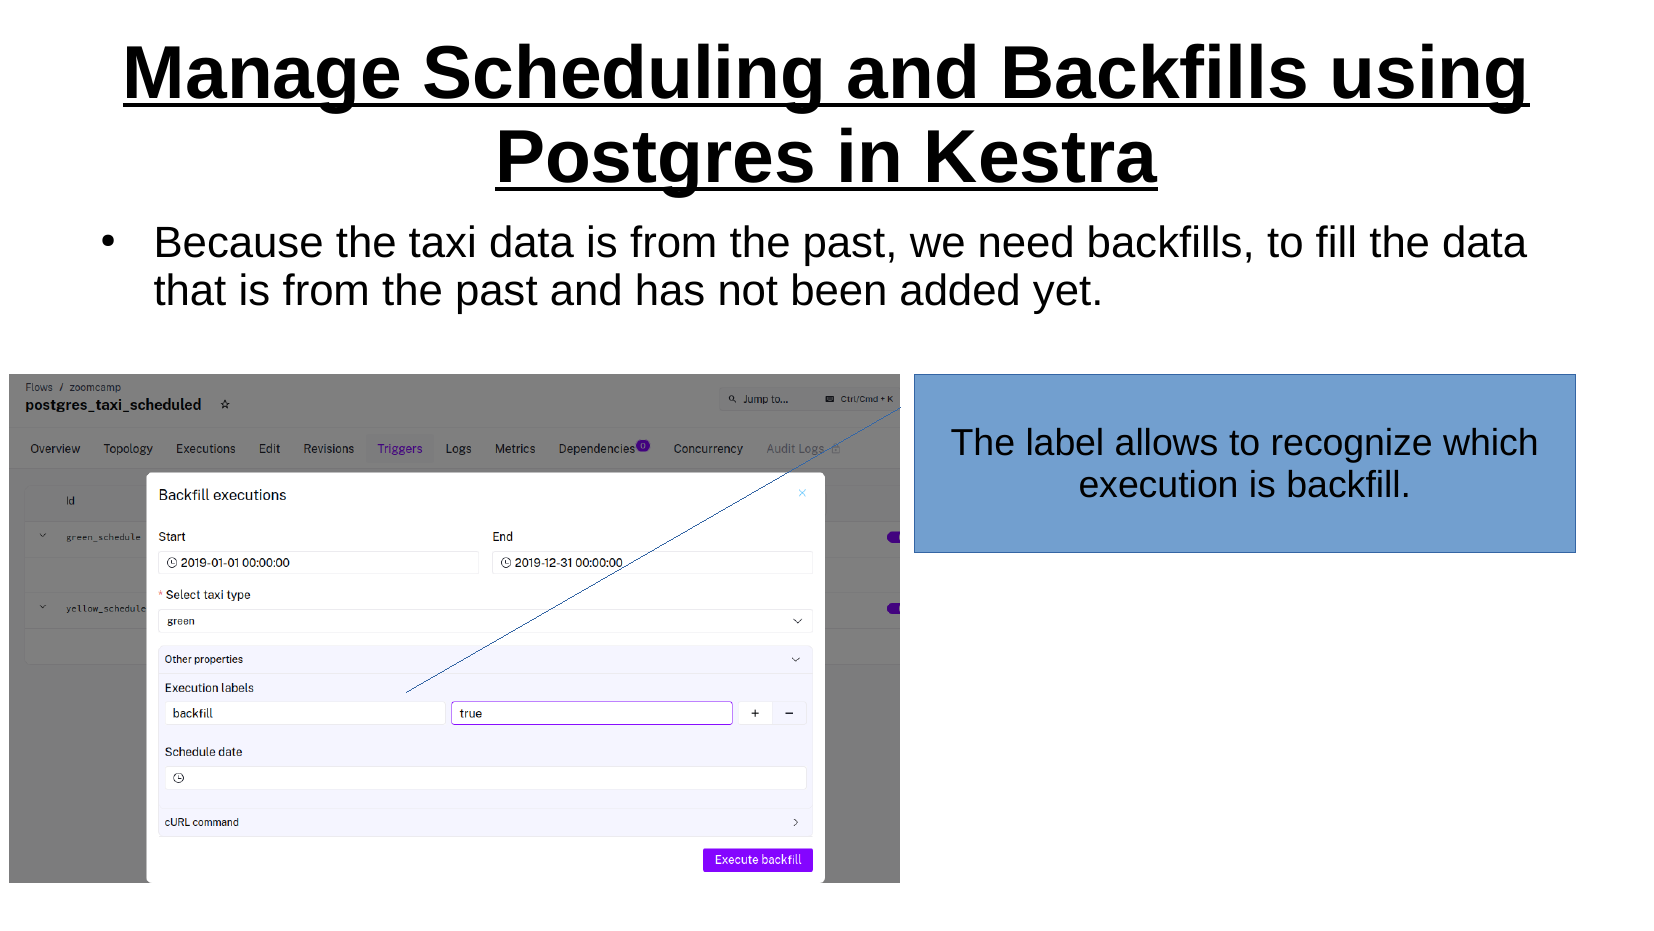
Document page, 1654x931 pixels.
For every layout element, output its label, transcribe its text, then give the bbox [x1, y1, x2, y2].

picture [9, 374, 901, 883]
list Because the taxi data is from the past, we need backfills, to fill the data that is from the past and has not been added yet. [82, 217, 1613, 376]
title Manage Scheduling and Backfills using Postgres in Kestra [82, 30, 1571, 199]
text_box The label allows to recognize which execution is backfill. [915, 375, 1575, 552]
